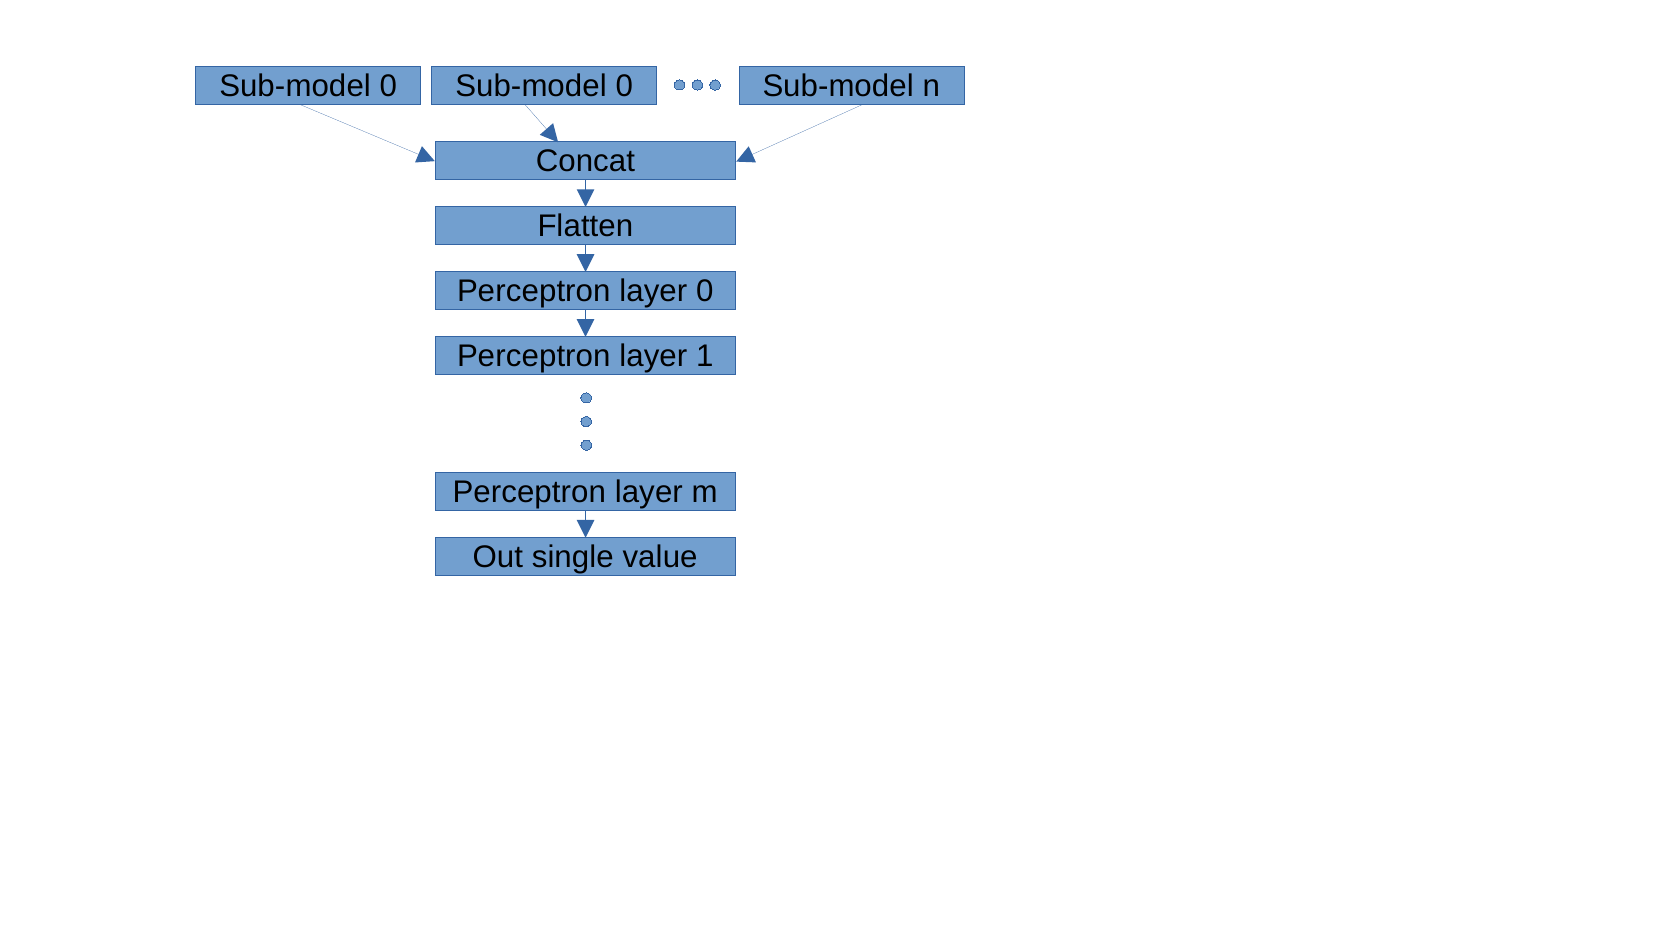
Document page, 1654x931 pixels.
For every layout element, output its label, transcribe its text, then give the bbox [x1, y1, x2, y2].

text_box Sub-model 0 [195, 66, 421, 105]
text_box Sub-model 0 [431, 66, 657, 105]
text_box [580, 440, 592, 451]
text_box Out single value [435, 537, 736, 576]
text_box Perceptron layer m [435, 472, 736, 511]
text_box [709, 79, 721, 91]
text_box Concat [435, 141, 736, 180]
text_box [580, 416, 592, 427]
text_box [580, 392, 592, 403]
text_box Flatten [435, 206, 736, 245]
text_box Perceptron layer 1 [435, 336, 736, 375]
text_box Perceptron layer 0 [435, 271, 736, 310]
text_box [692, 79, 703, 91]
text_box [674, 79, 685, 90]
text_box Sub-model n [739, 66, 965, 105]
